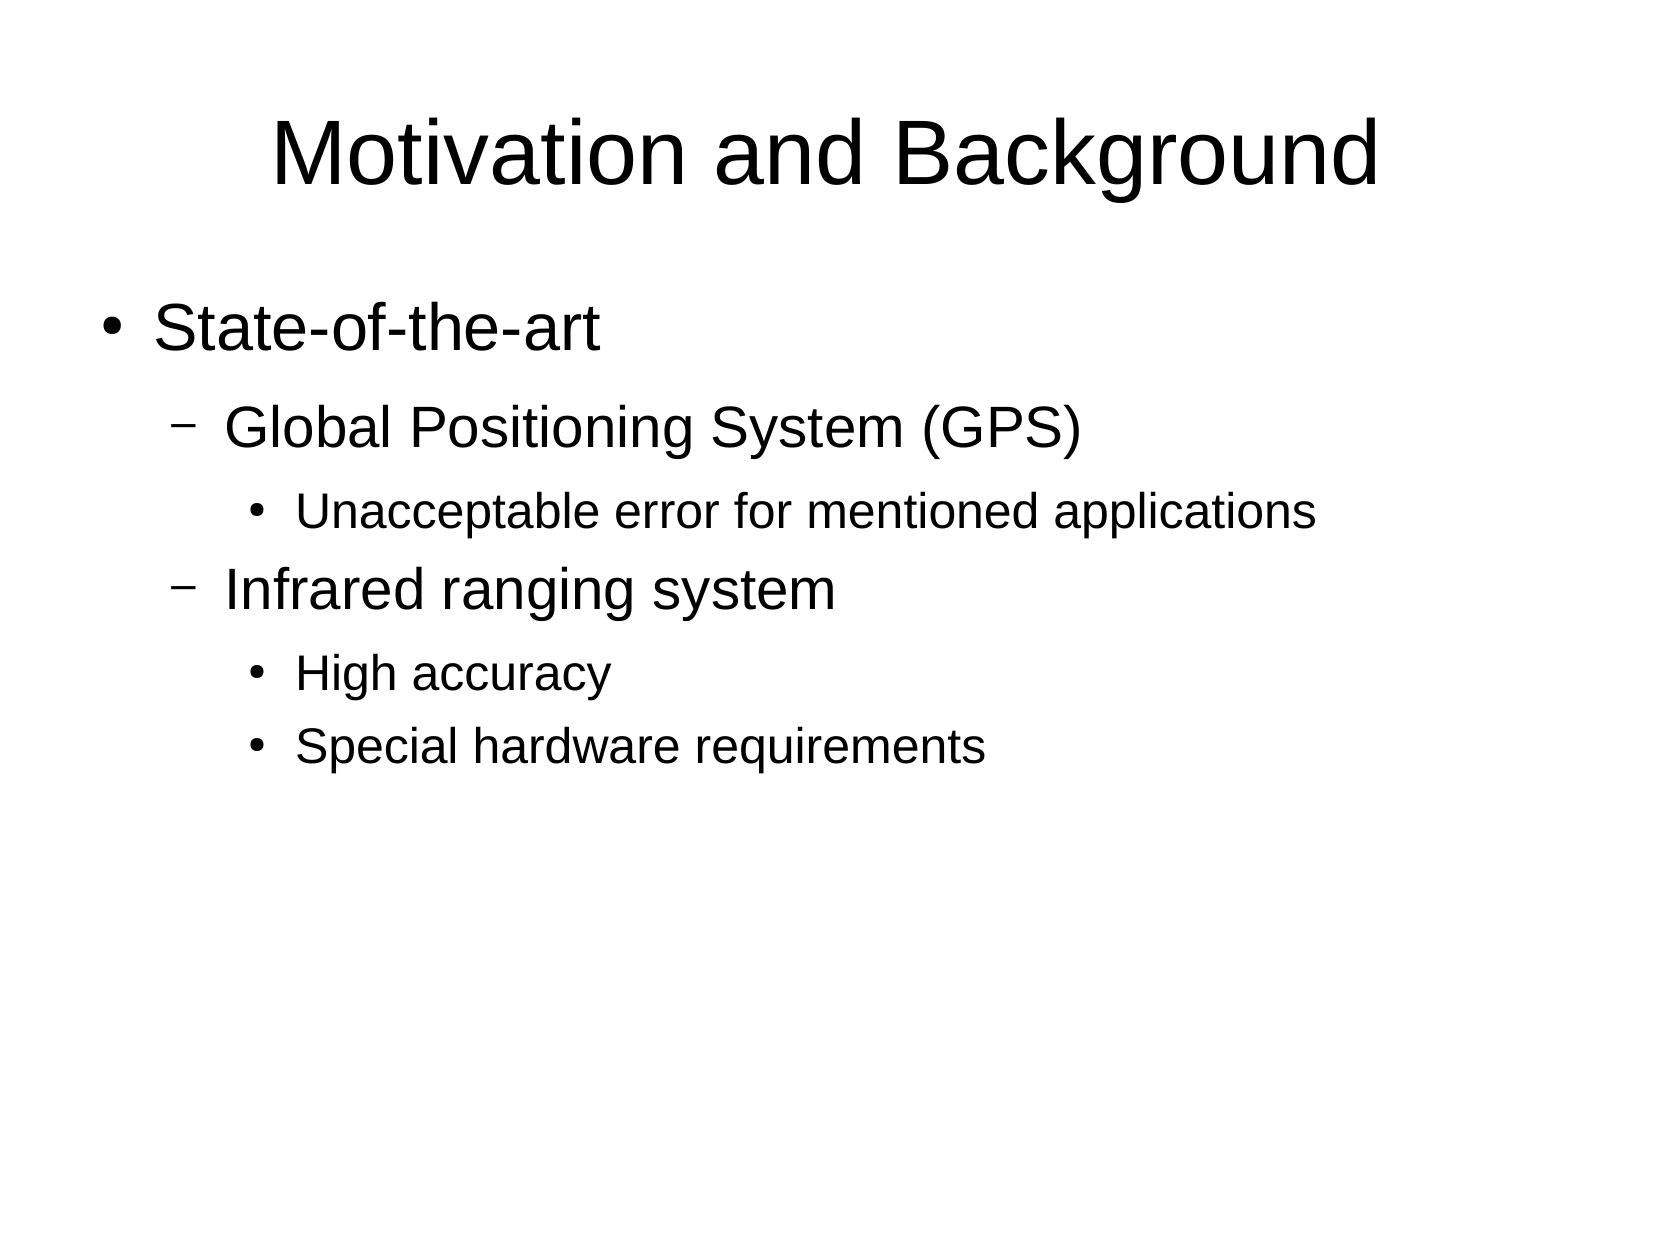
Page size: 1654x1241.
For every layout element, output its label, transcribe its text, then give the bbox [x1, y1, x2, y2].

list State-of-the-art Global Positioning System (GPS) Unacceptable error for mentioned applications Infrared ranging system High accuracy Special hardware requirements [82, 290, 1571, 1010]
title Motivation and Background [82, 49, 1571, 257]
